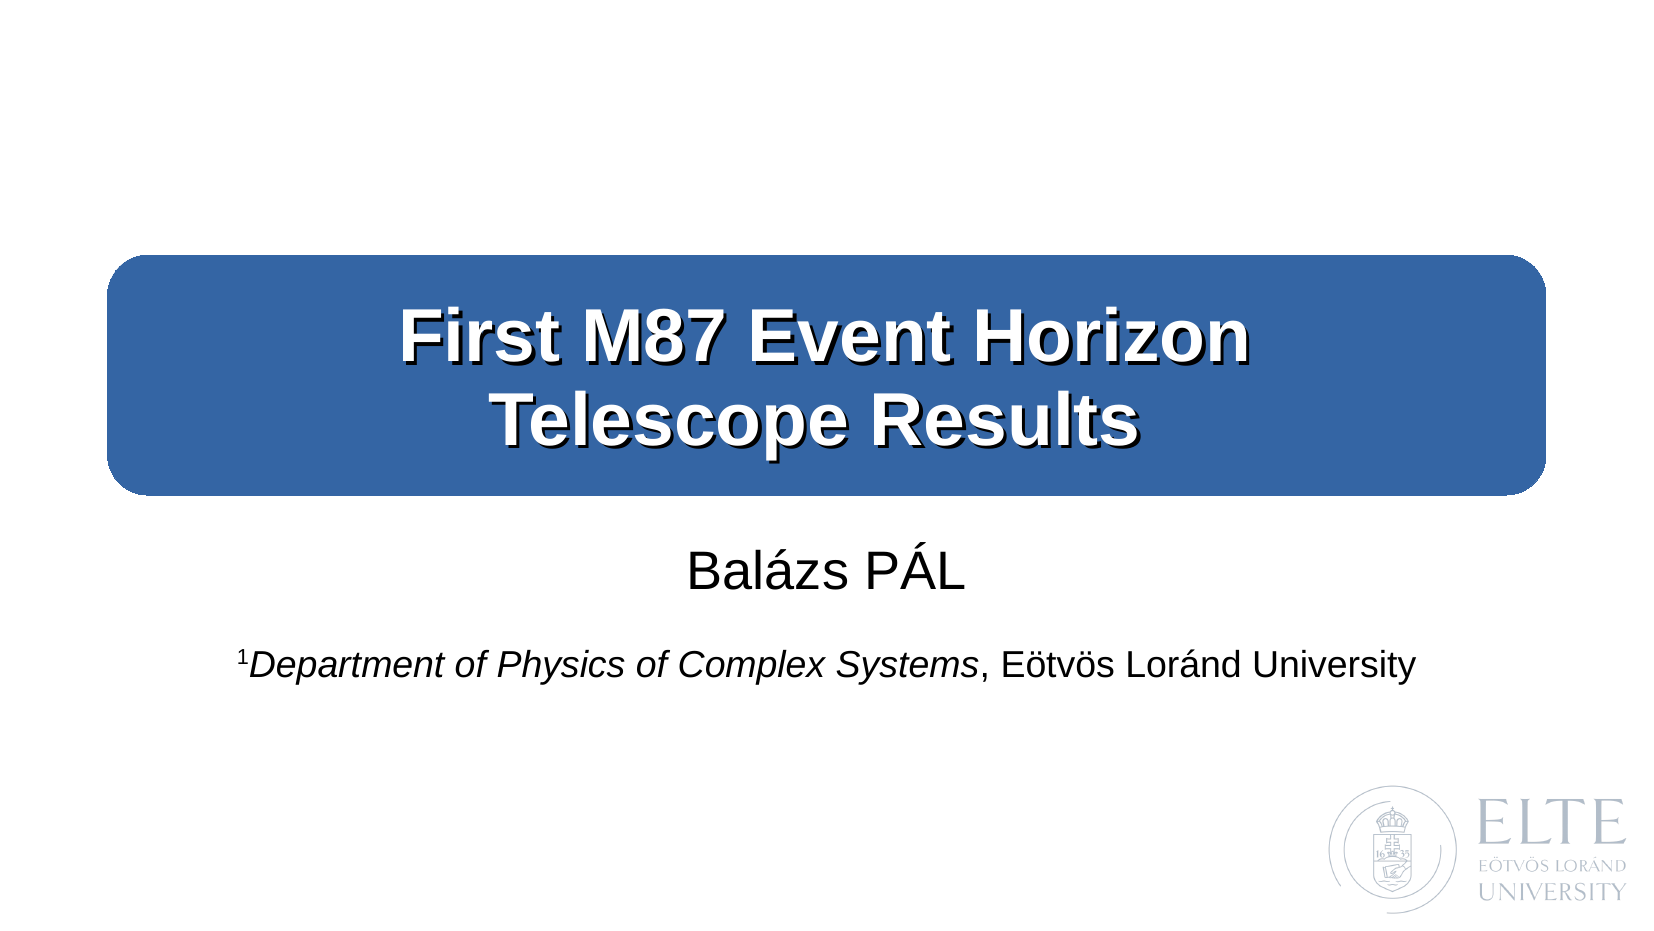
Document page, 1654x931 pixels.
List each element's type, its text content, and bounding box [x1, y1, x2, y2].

text_box [107, 255, 1546, 450]
subtitle Balázs PÁL 1Department of Physics of Complex Systems, Eötvös Loránd University [82, 450, 1571, 758]
picture [1328, 785, 1627, 914]
title First M87 Event Horizon Telescope Results [120, 275, 1531, 450]
